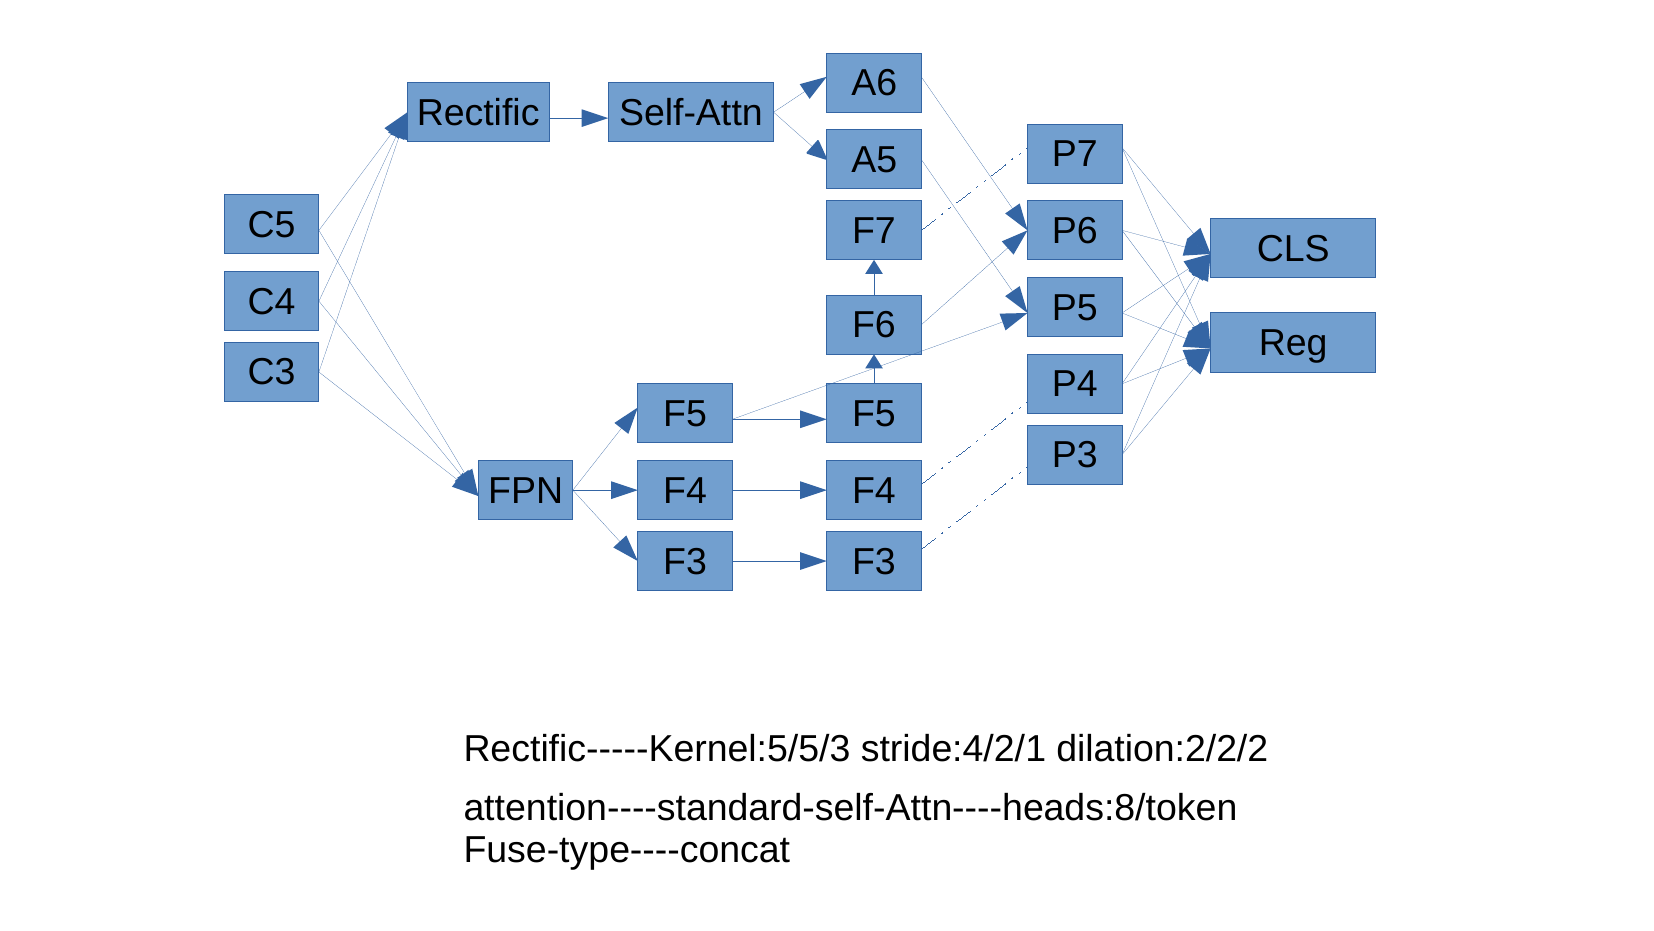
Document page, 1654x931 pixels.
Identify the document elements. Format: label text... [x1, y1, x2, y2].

text_box Self-Attn [608, 82, 774, 142]
text_box FPN [478, 460, 573, 520]
text_box F6 [826, 295, 922, 355]
text_box F5 [826, 383, 922, 443]
text_box CLS [1210, 218, 1376, 278]
text_box C5 [224, 194, 319, 254]
text_box Rectific-----Kernel:5/5/3 stride:4/2/1 dilation:2/2/2 [448, 720, 1284, 778]
text_box P5 [1027, 277, 1123, 337]
text_box A5 [826, 129, 922, 189]
text_box F4 [637, 460, 733, 520]
text_box F5 [637, 383, 733, 443]
text_box P3 [1027, 425, 1123, 485]
text_box F7 [826, 200, 922, 260]
text_box P6 [1027, 200, 1123, 260]
text_box Rectific [407, 82, 550, 142]
text_box F4 [826, 460, 922, 520]
text_box P4 [1027, 354, 1123, 414]
text_box P7 [1027, 124, 1123, 184]
text_box F3 [637, 531, 733, 591]
text_box F3 [826, 531, 922, 591]
text_box C3 [224, 342, 319, 402]
text_box attention----standard-self-Attn----heads:8/token Fuse-type----concat [448, 779, 1253, 879]
text_box Reg [1210, 312, 1376, 373]
text_box A6 [826, 53, 922, 113]
text_box C4 [224, 271, 319, 331]
